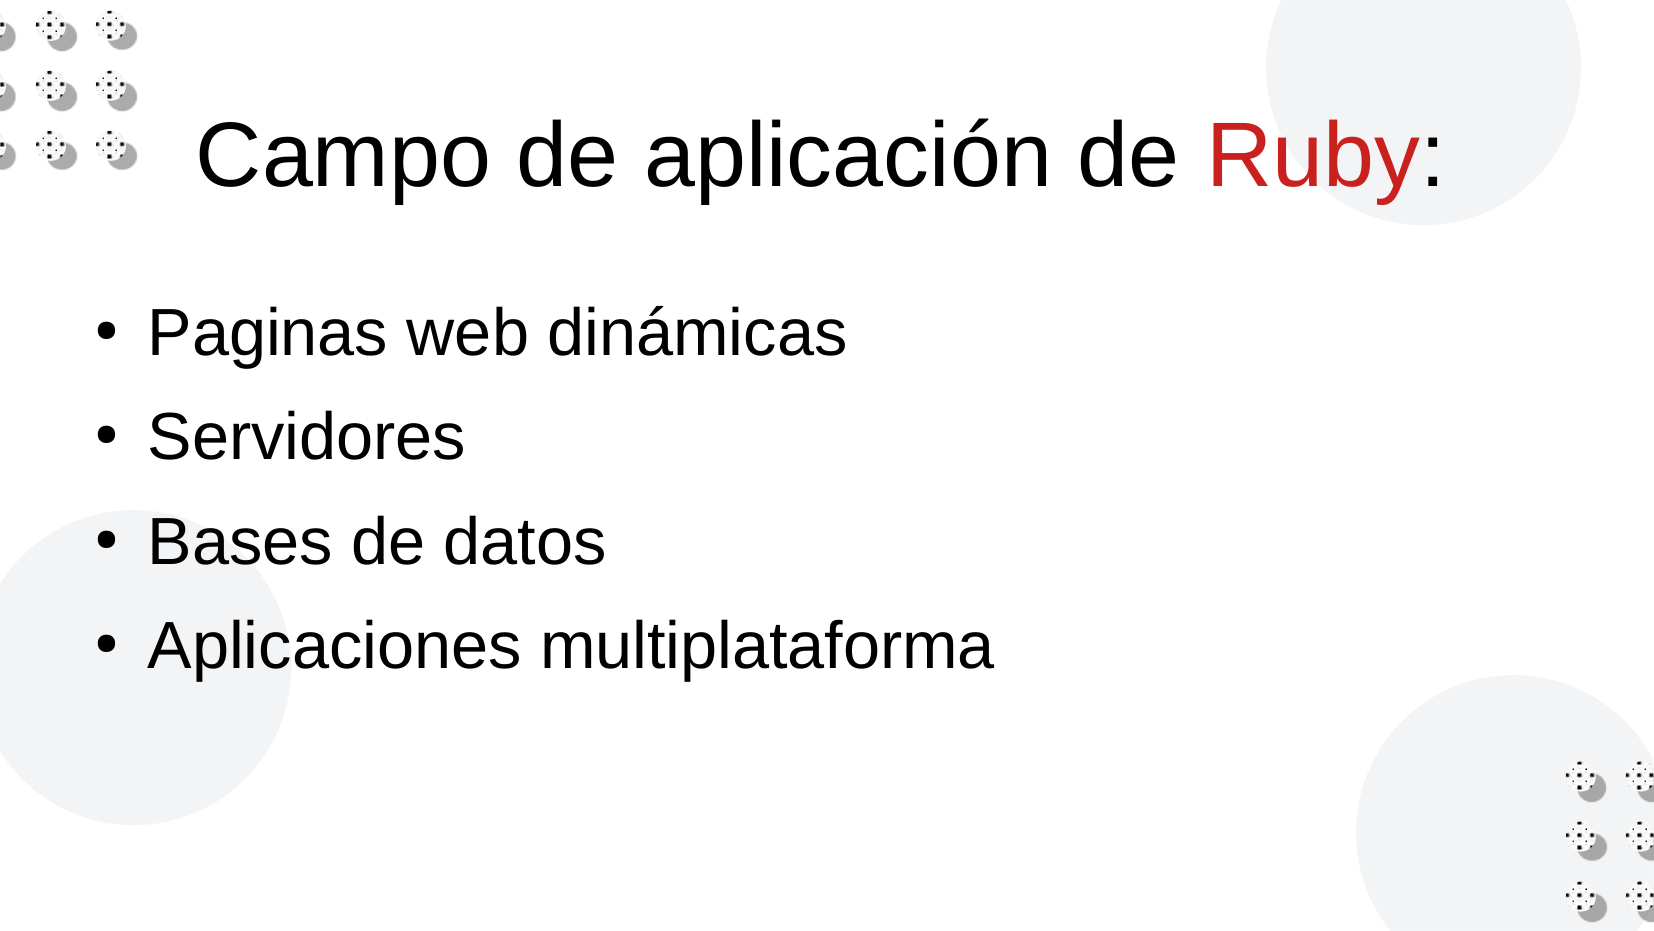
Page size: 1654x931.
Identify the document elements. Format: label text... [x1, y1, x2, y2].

picture [1625, 881, 1654, 912]
picture [35, 70, 66, 101]
picture [99, 70, 123, 76]
picture [1625, 821, 1654, 852]
picture [95, 10, 126, 41]
list Paginas web dinámicas Servidores Bases de datos Aplicaciones multiplataforma [76, 295, 1565, 835]
picture [35, 10, 66, 41]
picture [1565, 821, 1596, 852]
picture [35, 130, 67, 161]
picture [0, 13, 6, 38]
picture [1565, 761, 1596, 792]
picture [0, 133, 7, 158]
picture [0, 73, 6, 98]
title Campo de aplicación de Ruby: [76, 76, 1565, 233]
picture [1625, 761, 1654, 792]
picture [1565, 881, 1596, 912]
